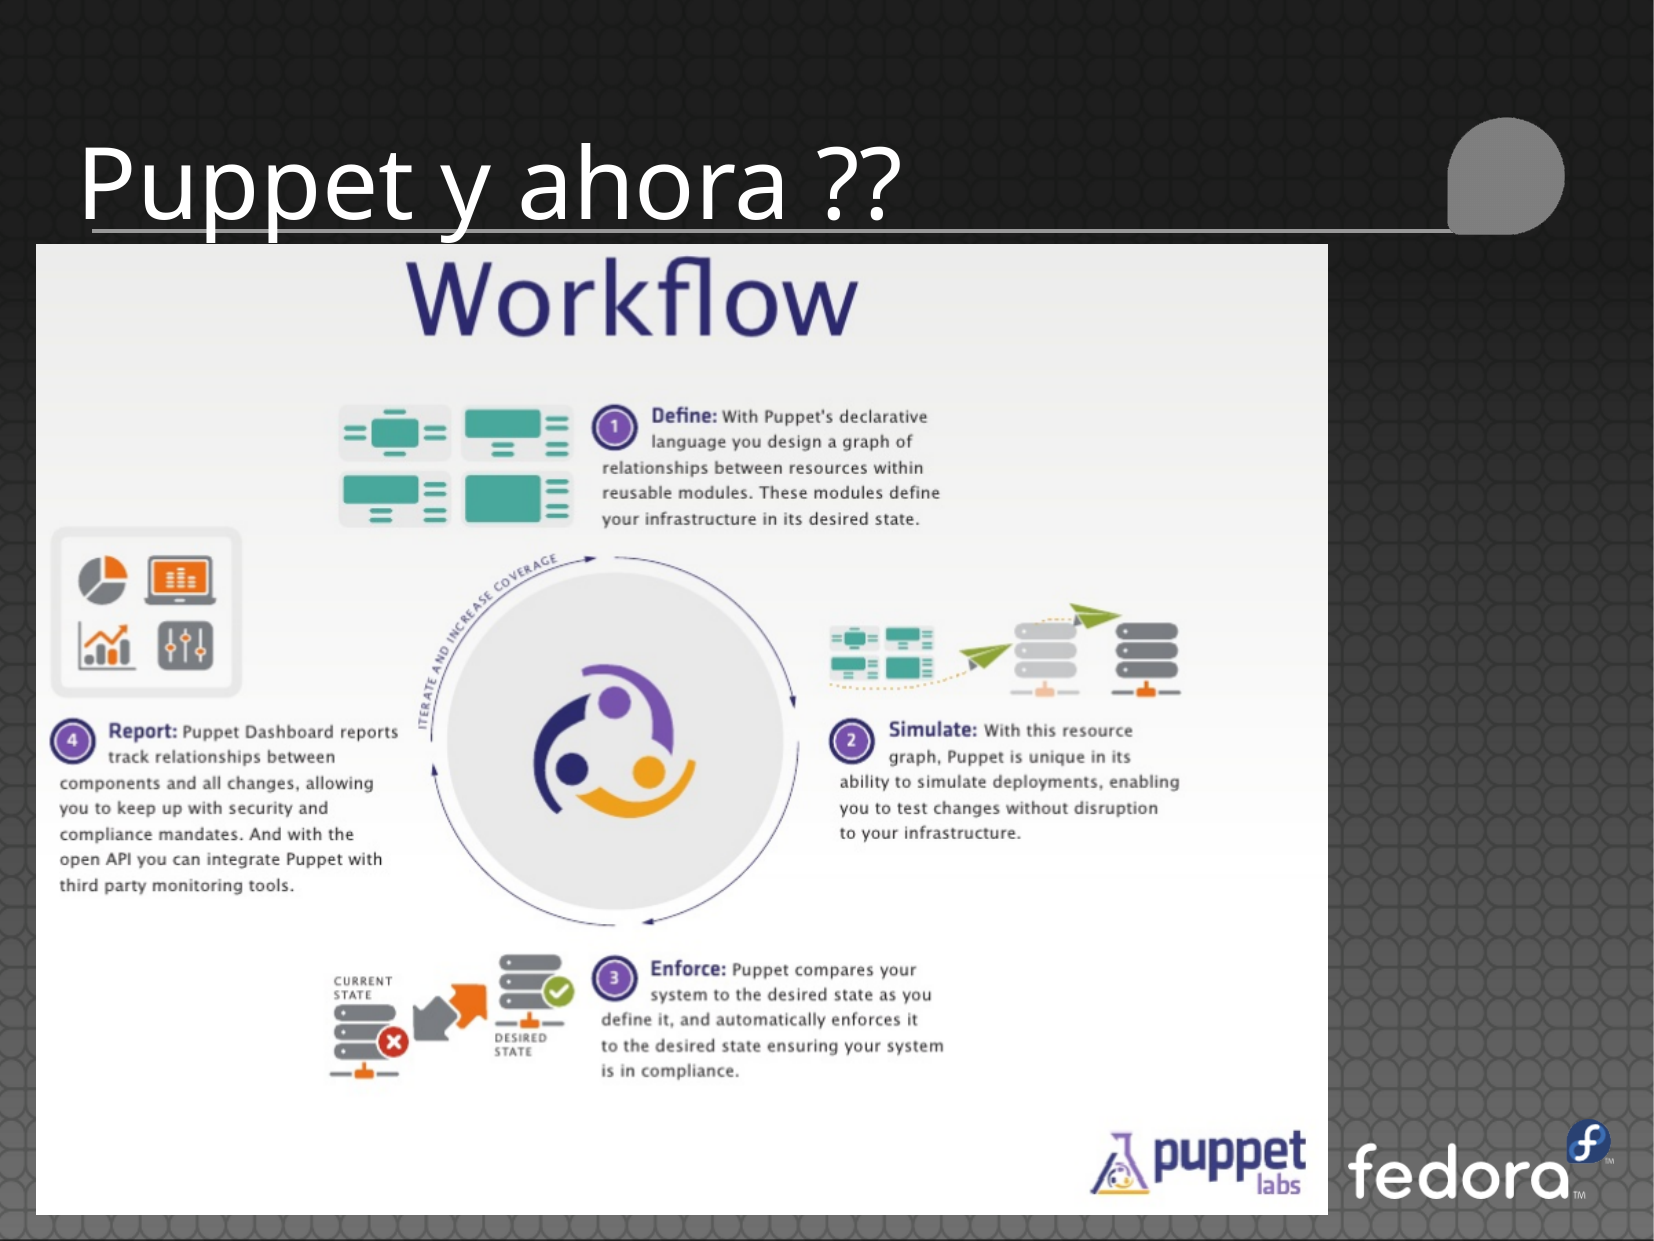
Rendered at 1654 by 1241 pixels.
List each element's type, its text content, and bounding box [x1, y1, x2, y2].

picture [0, 0, 1654, 1241]
title Puppet y ahora ?? [76, 112, 1566, 249]
